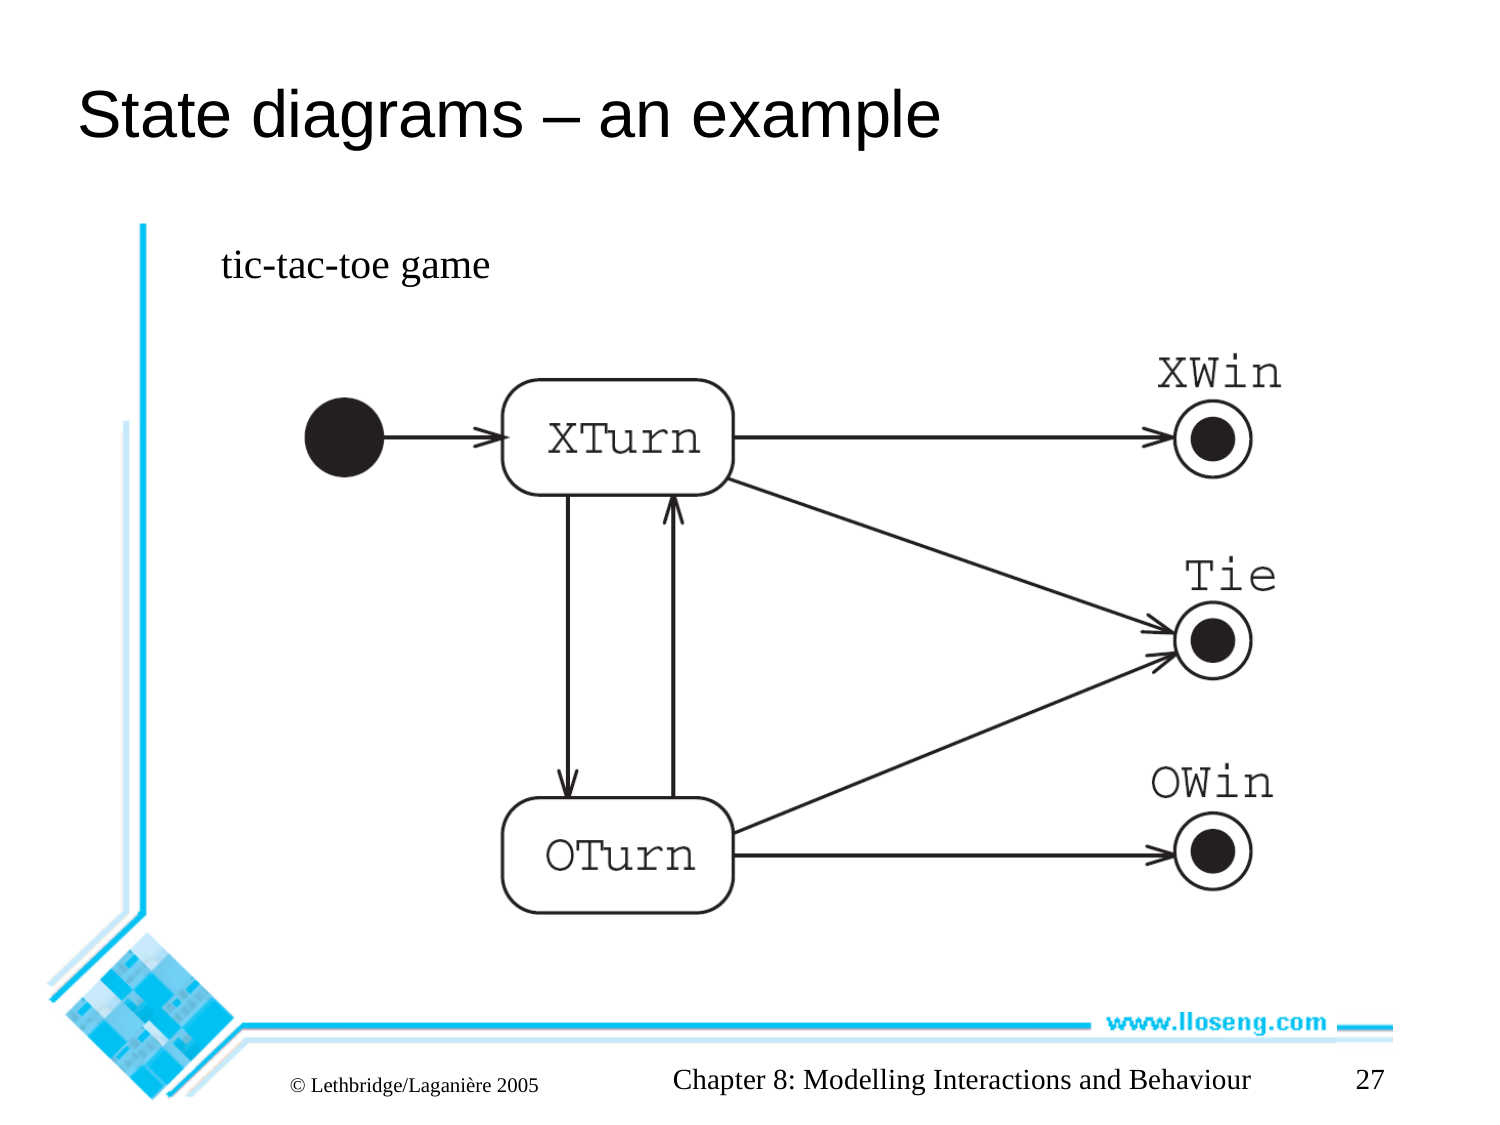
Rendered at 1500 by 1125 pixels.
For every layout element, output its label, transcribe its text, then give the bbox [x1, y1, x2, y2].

title State diagrams – an example [62, 37, 1413, 188]
picture [35, 212, 1393, 1102]
picture [300, 337, 1288, 917]
text_box Chapter 8: Modelling Interactions and Behaviour [624, 1050, 1300, 1125]
text_box © Lethbridge/Laganière 2005 [275, 1062, 601, 1125]
text_box <number> [1325, 1050, 1401, 1125]
list tic-tac-toe game [174, 224, 1375, 1013]
